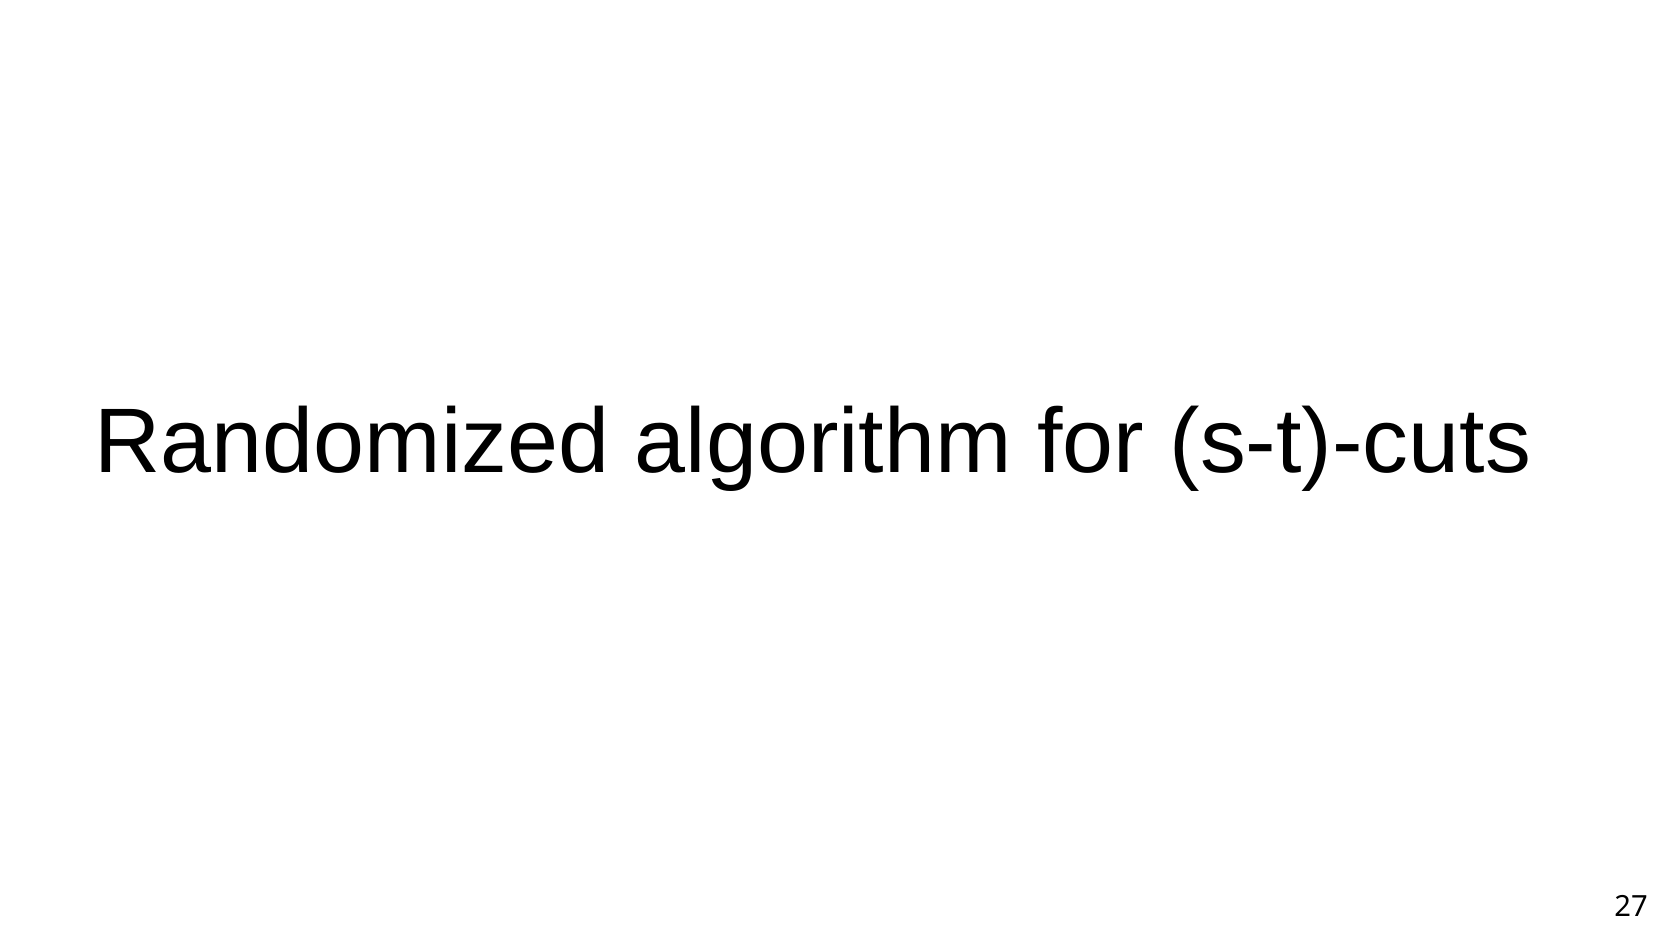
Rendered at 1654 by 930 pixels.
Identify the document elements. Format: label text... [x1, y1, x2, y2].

title Randomized algorithm for (s-t)-cuts [69, 362, 1558, 518]
